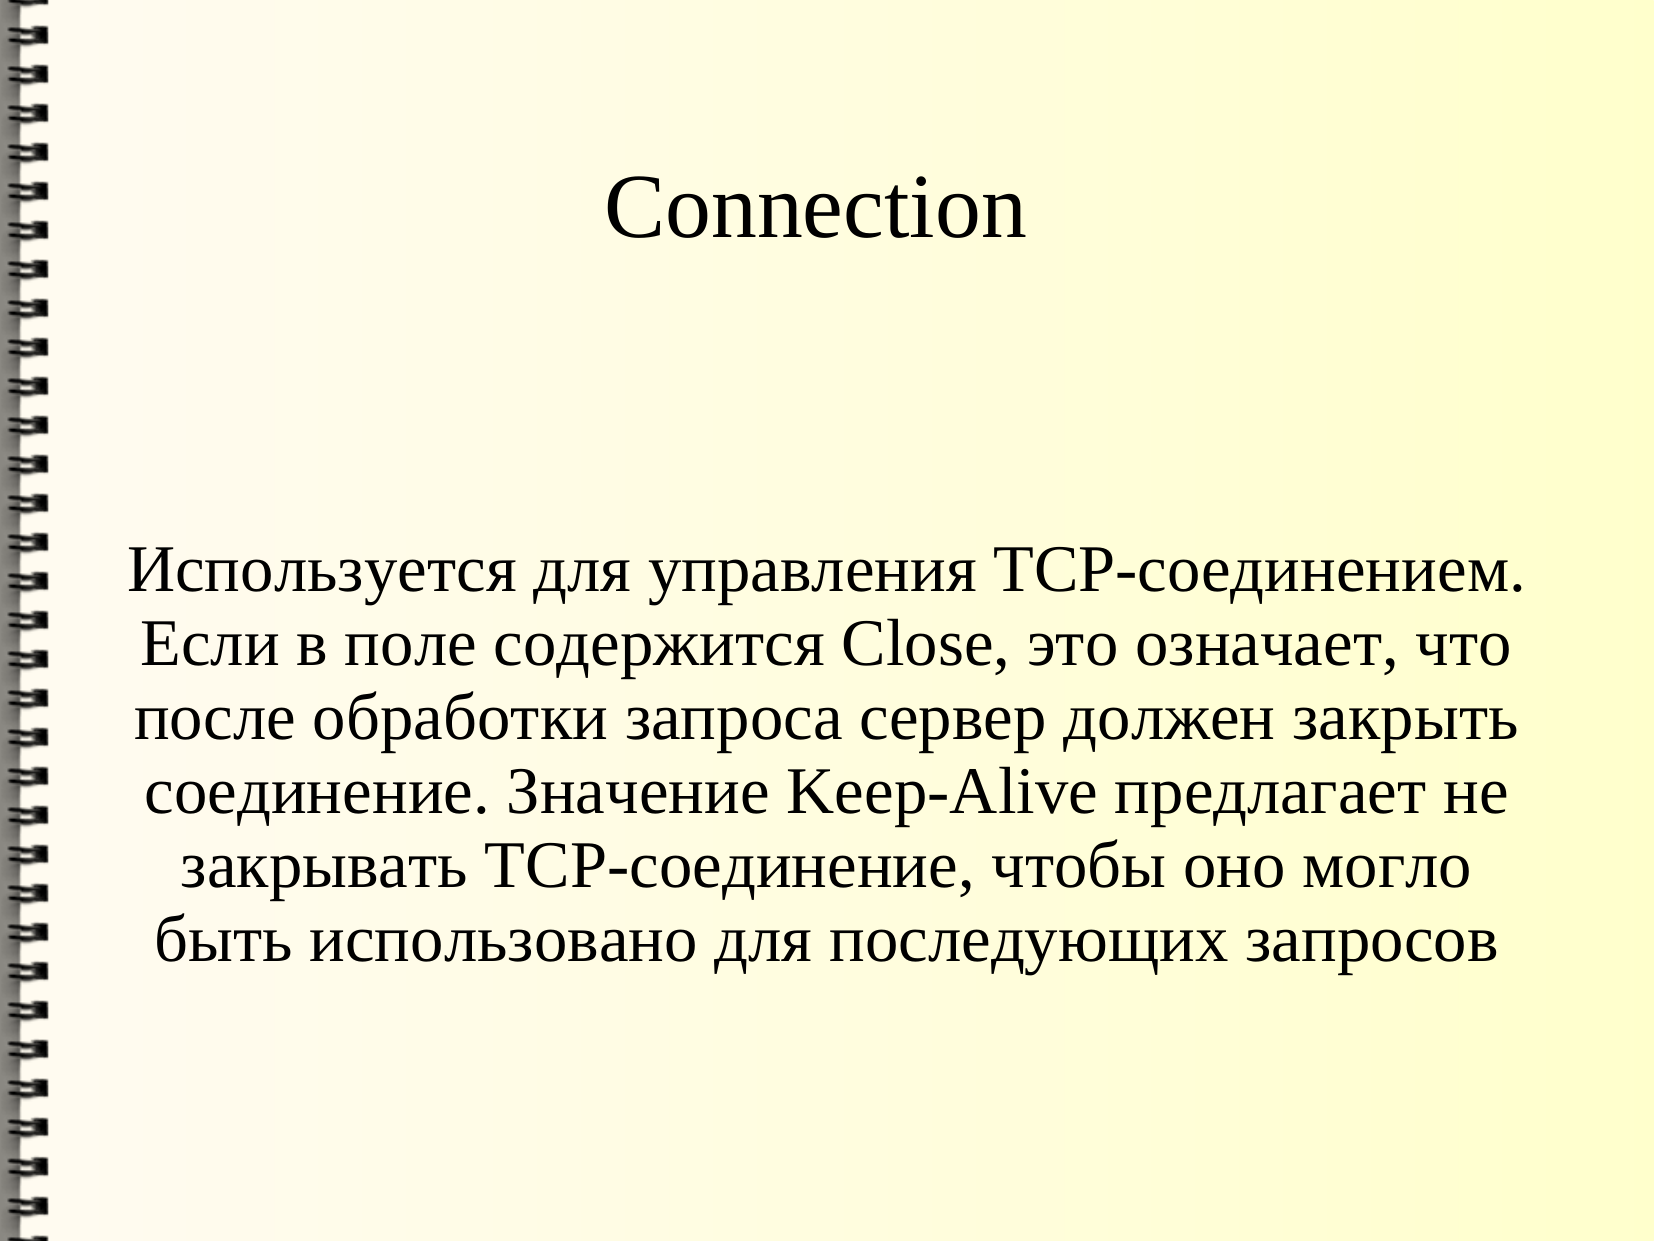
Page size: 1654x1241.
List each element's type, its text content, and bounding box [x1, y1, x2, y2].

picture [0, 0, 1654, 1241]
title Connection [121, 102, 1534, 311]
subtitle Используется для управления TCP-соединением. Если в поле содержится Close, это означает, что после обработки запроса сервер должен закрыть соединение. Значение Keep-Alive предлагает не закрывать TCP-соединение, чтобы оно могло быть использовано для последующих запросов [121, 344, 1534, 1164]
